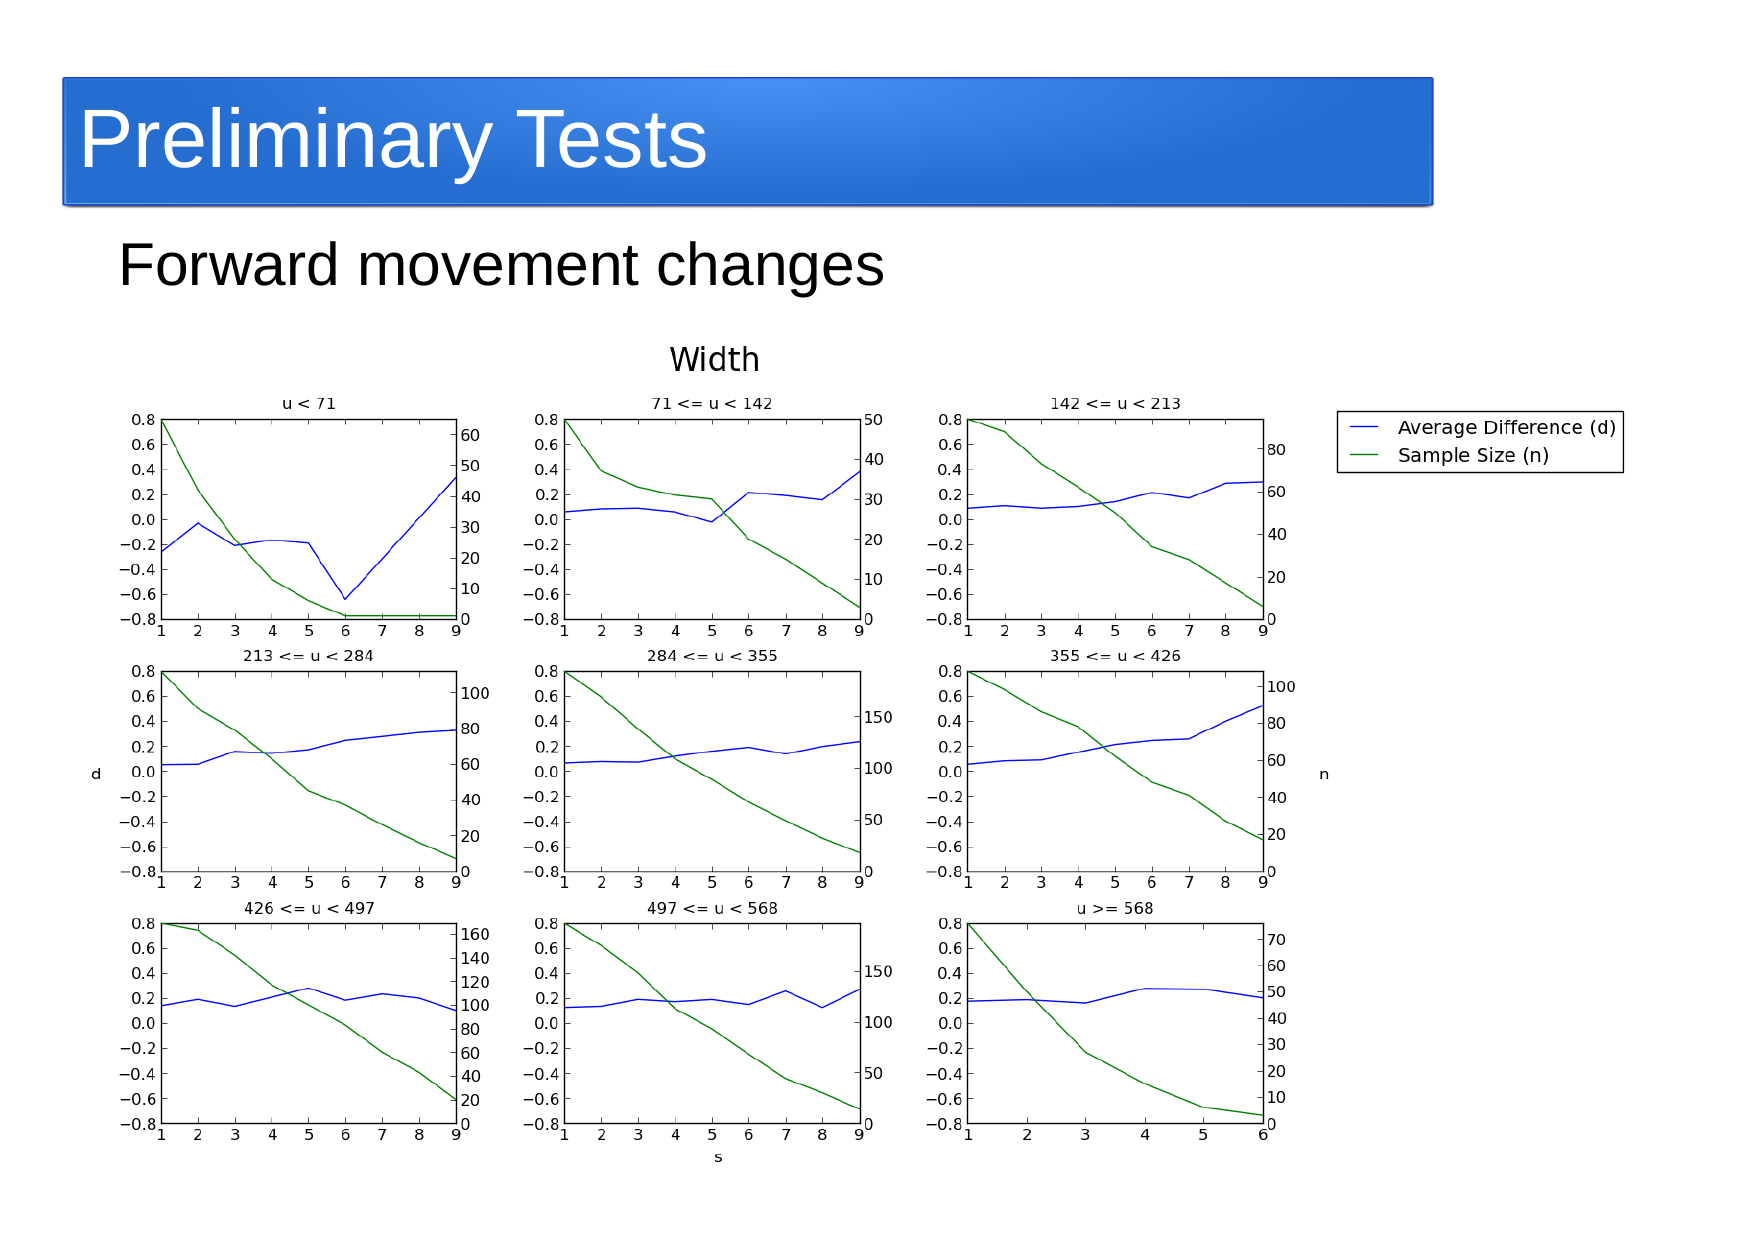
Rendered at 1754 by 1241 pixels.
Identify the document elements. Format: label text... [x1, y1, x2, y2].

title Preliminary Tests [78, 80, 1429, 198]
text_box Forward movement changes [103, 223, 931, 306]
picture [58, 77, 1439, 209]
picture [58, 328, 1696, 1179]
